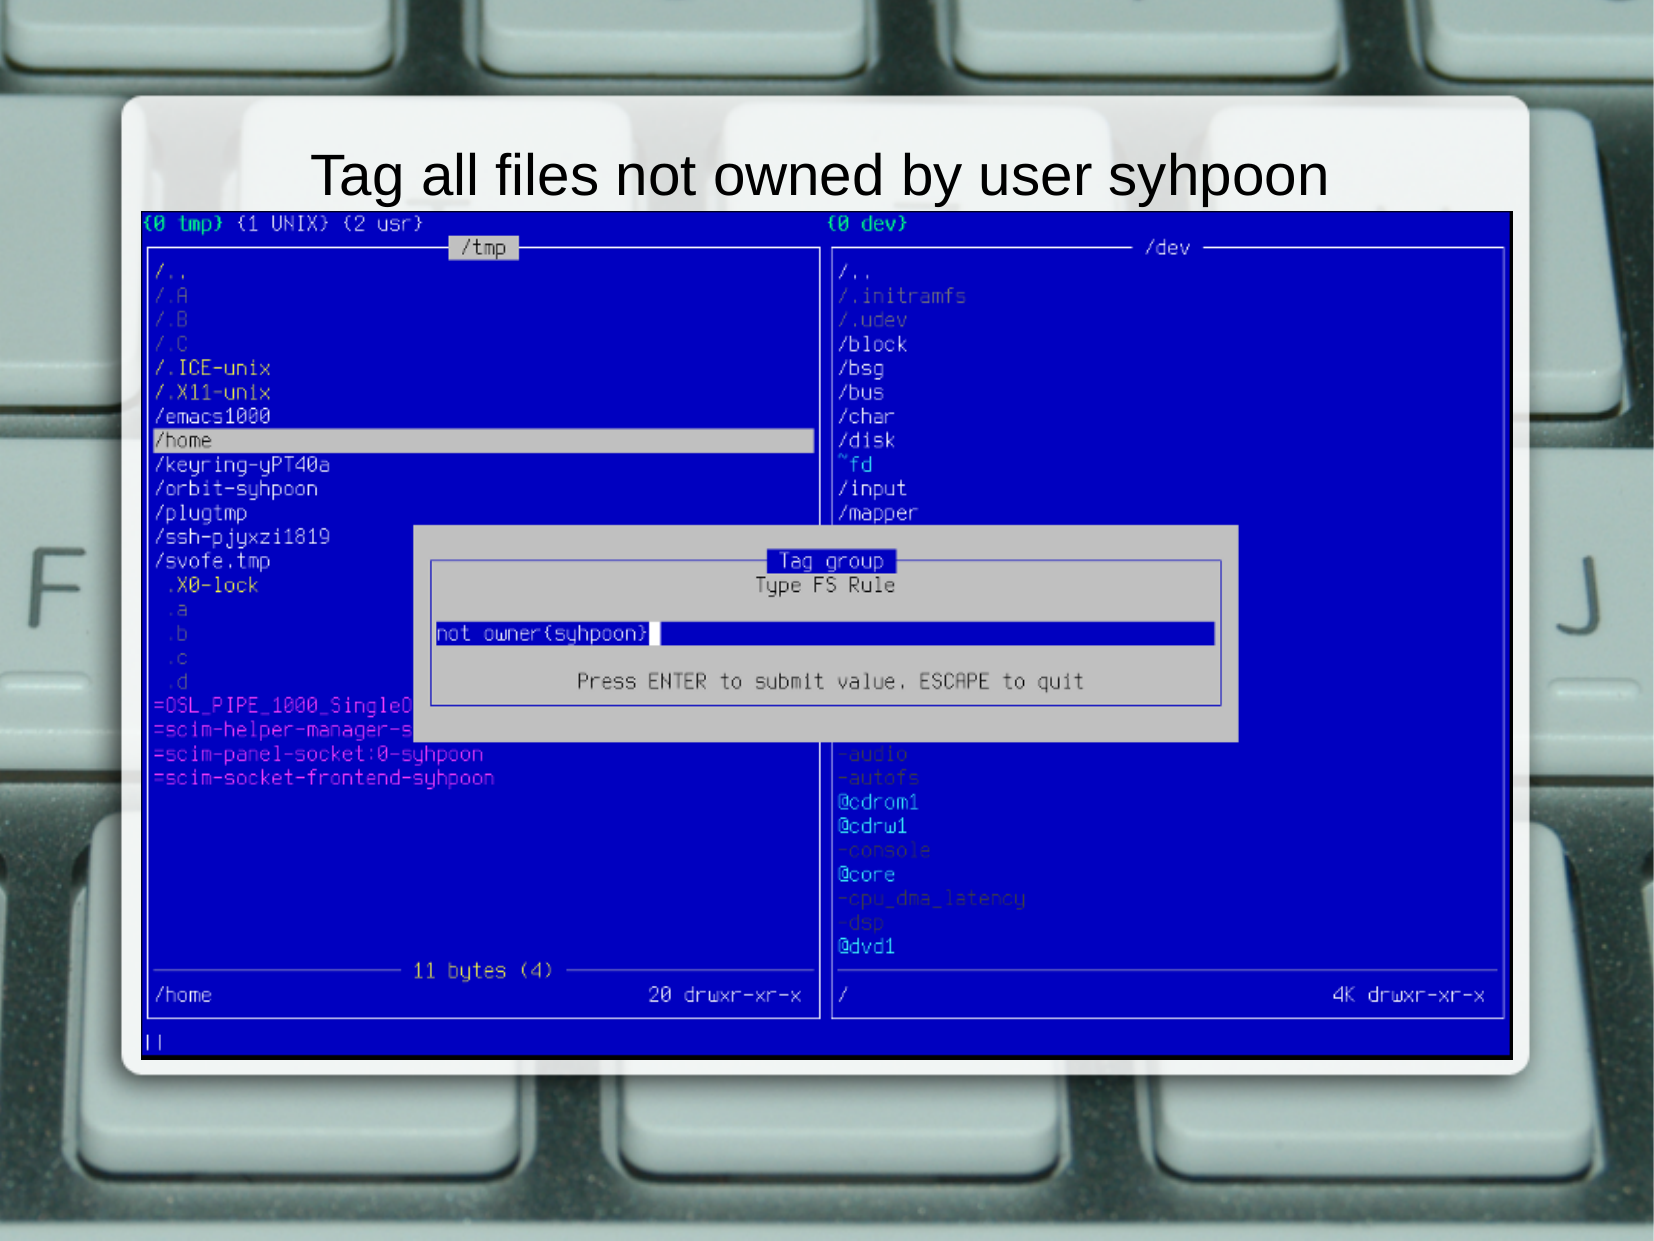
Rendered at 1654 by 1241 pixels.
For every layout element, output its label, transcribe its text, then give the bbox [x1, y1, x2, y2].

title Tag all files not owned by user syhpoon [135, 125, 1506, 226]
picture [0, 0, 1654, 1241]
